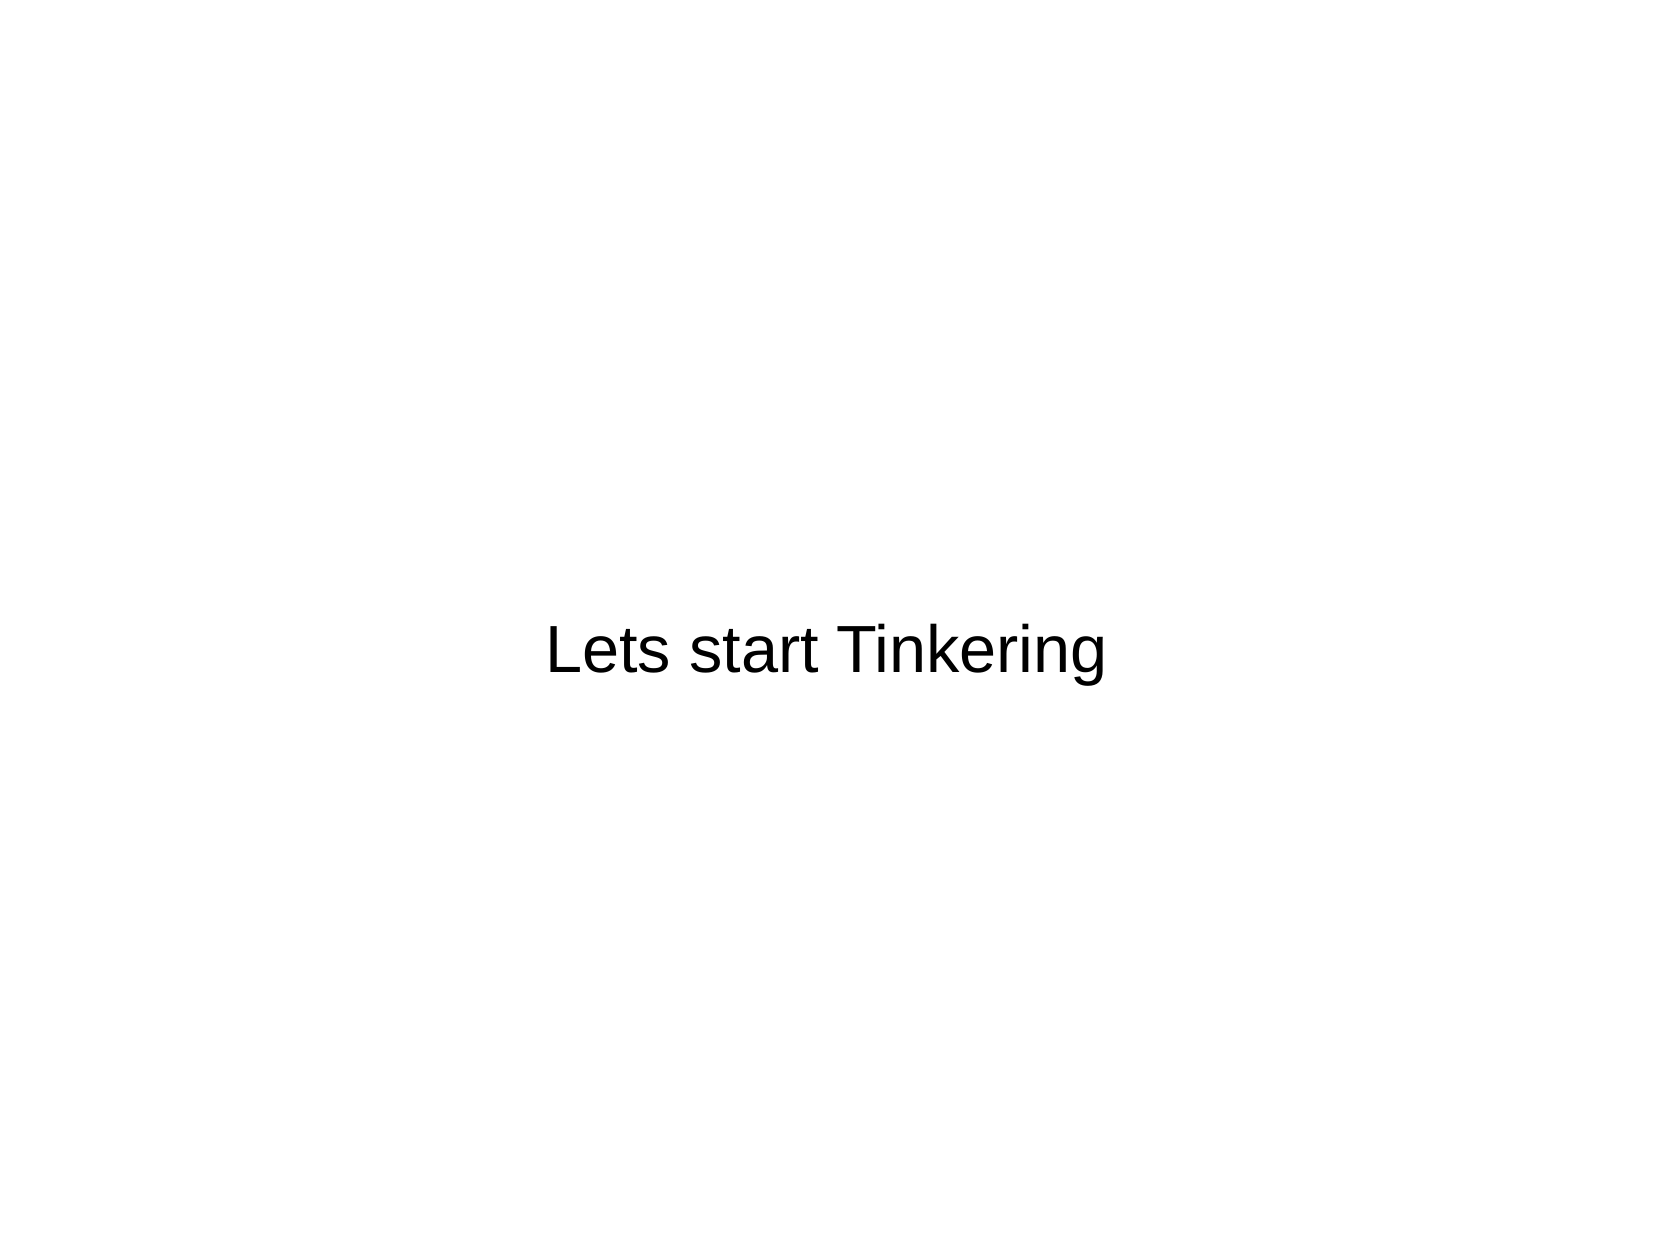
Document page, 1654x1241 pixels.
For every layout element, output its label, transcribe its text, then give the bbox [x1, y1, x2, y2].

text_box Lets start Tinkering [82, 290, 1571, 1010]
